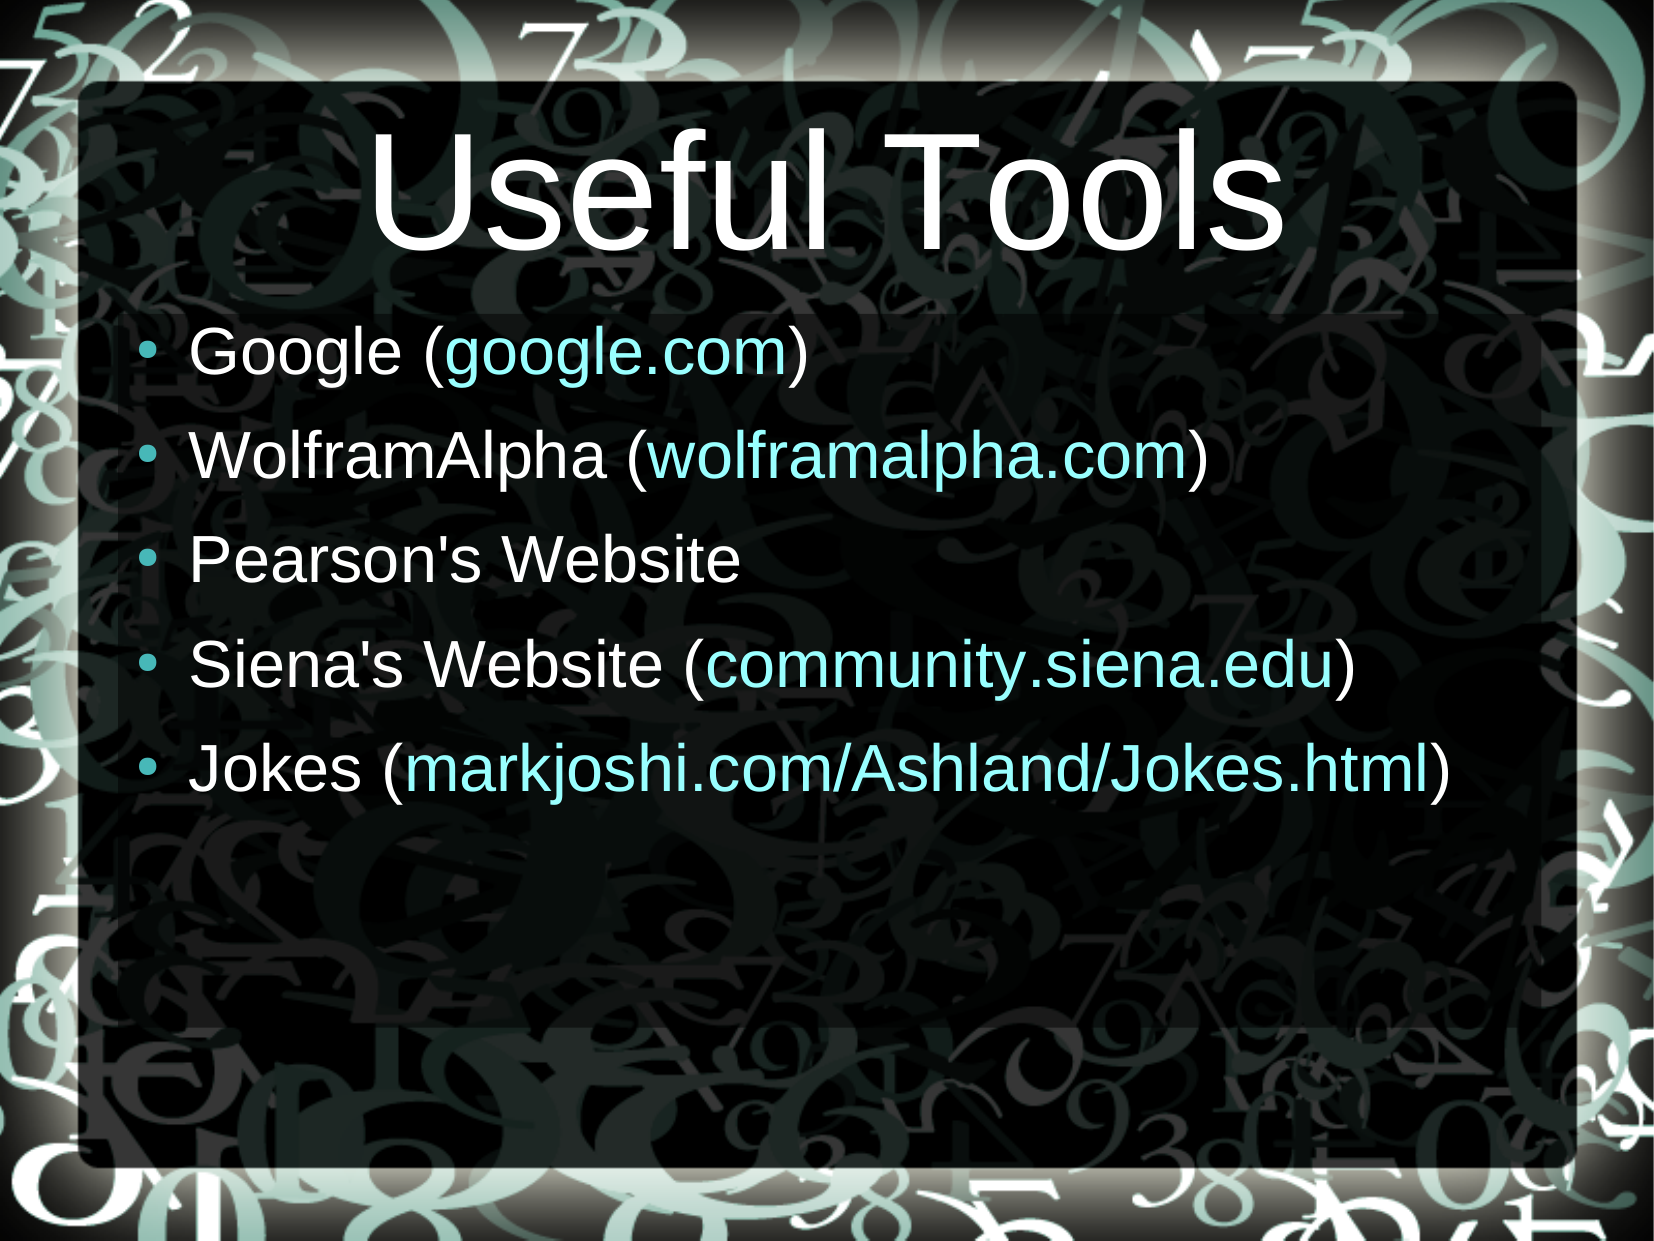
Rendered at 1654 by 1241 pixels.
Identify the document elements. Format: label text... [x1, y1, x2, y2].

picture [0, 0, 1654, 1241]
list Google (google.com) WolframAlpha (wolframalpha.com) Pearson's Website Siena's Website (community.siena.edu) Jokes (markjoshi.com/Ashland/Jokes.html) [118, 313, 1542, 1028]
title Useful Tools [82, 88, 1571, 296]
